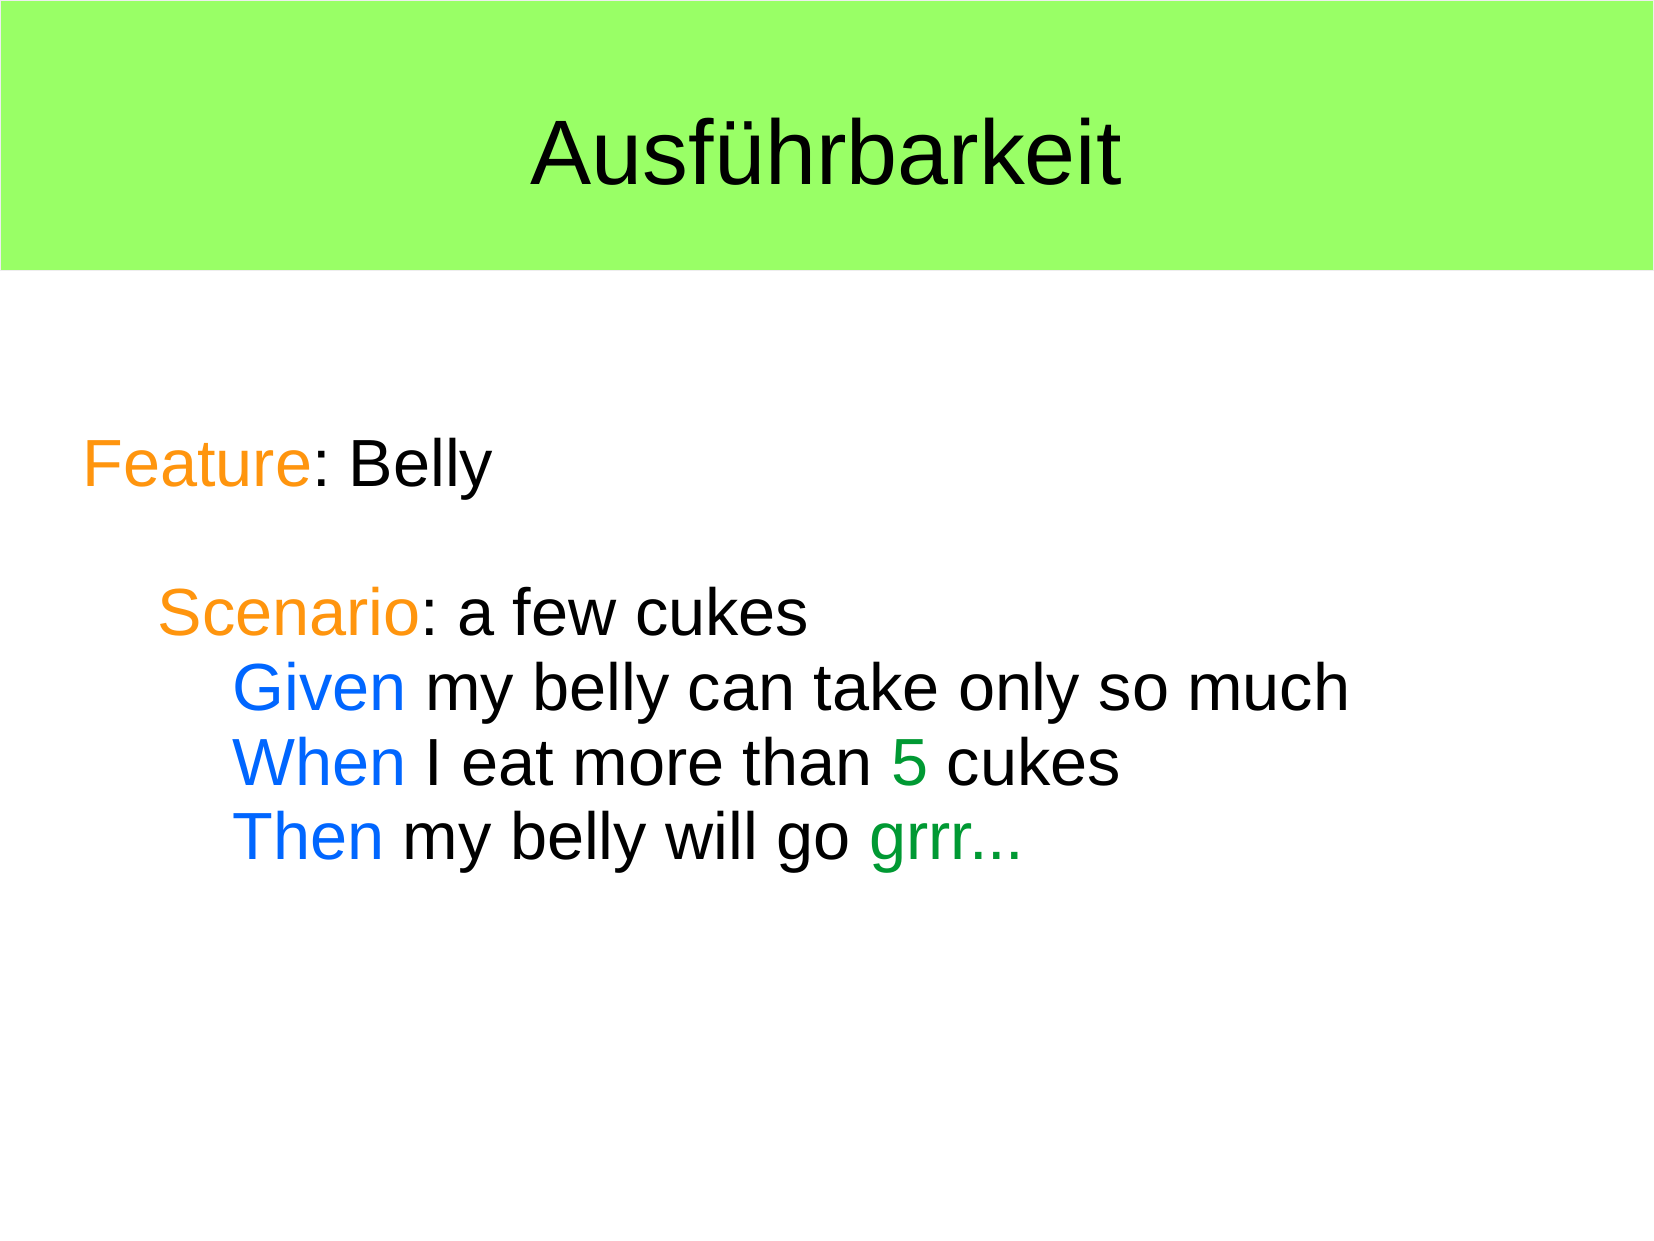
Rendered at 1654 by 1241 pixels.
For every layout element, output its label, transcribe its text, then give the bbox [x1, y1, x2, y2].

title Ausführbarkeit [82, 49, 1571, 257]
subtitle Feature: Belly Scenario: a few cukes Given my belly can take only so much When I eat more than 5 cukes Then my belly will go grrr... [82, 290, 1571, 1010]
